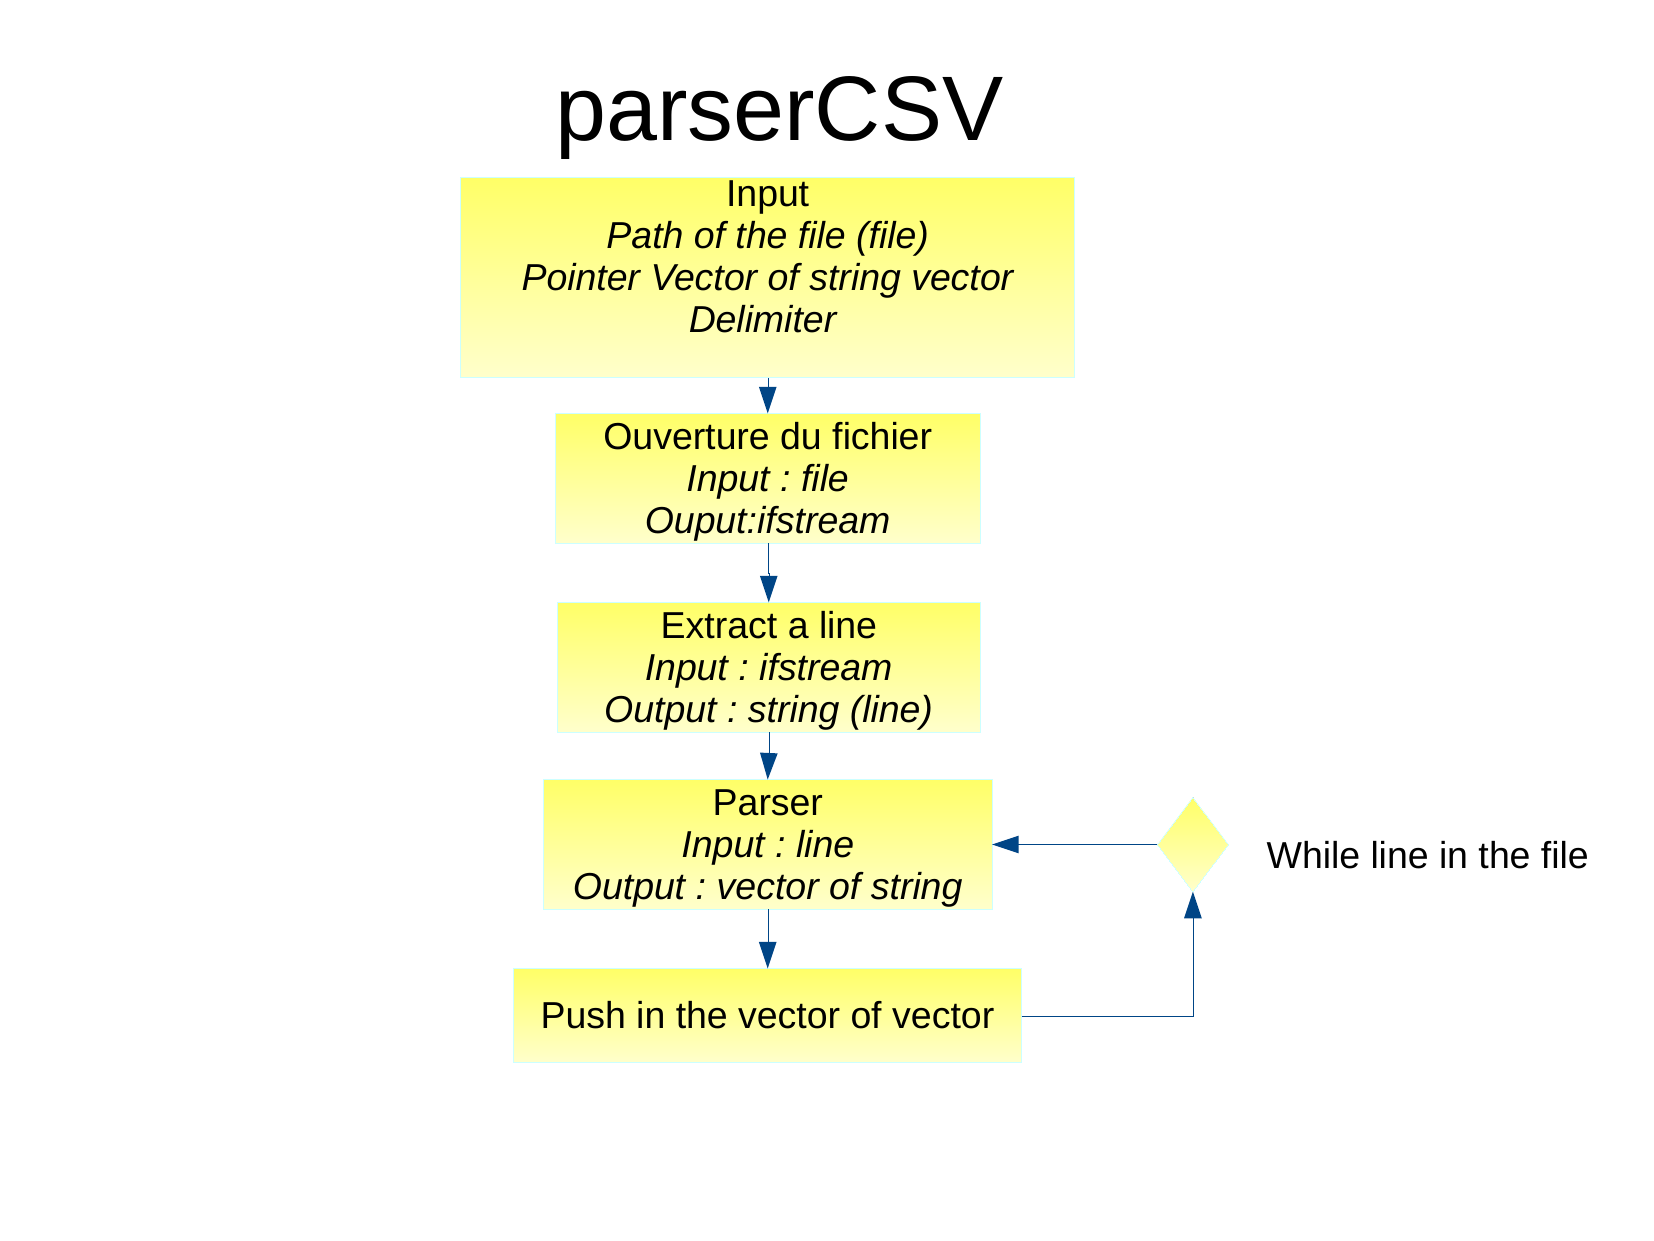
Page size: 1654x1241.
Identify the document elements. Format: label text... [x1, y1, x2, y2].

text_box Ouverture du fichier Input : file Ouput:ifstream [555, 413, 981, 544]
title parserCSV [35, 5, 1524, 213]
text_box While line in the file [1251, 826, 1604, 884]
text_box Input Path of the file (file) Pointer Vector of string vector Delimiter [460, 177, 1075, 378]
text_box [1157, 797, 1229, 892]
text_box Parser Input : line Output : vector of string [543, 779, 993, 910]
text_box Push in the vector of vector [513, 968, 1022, 1063]
text_box Extract a line Input : ifstream Output : string (line) [557, 602, 981, 733]
